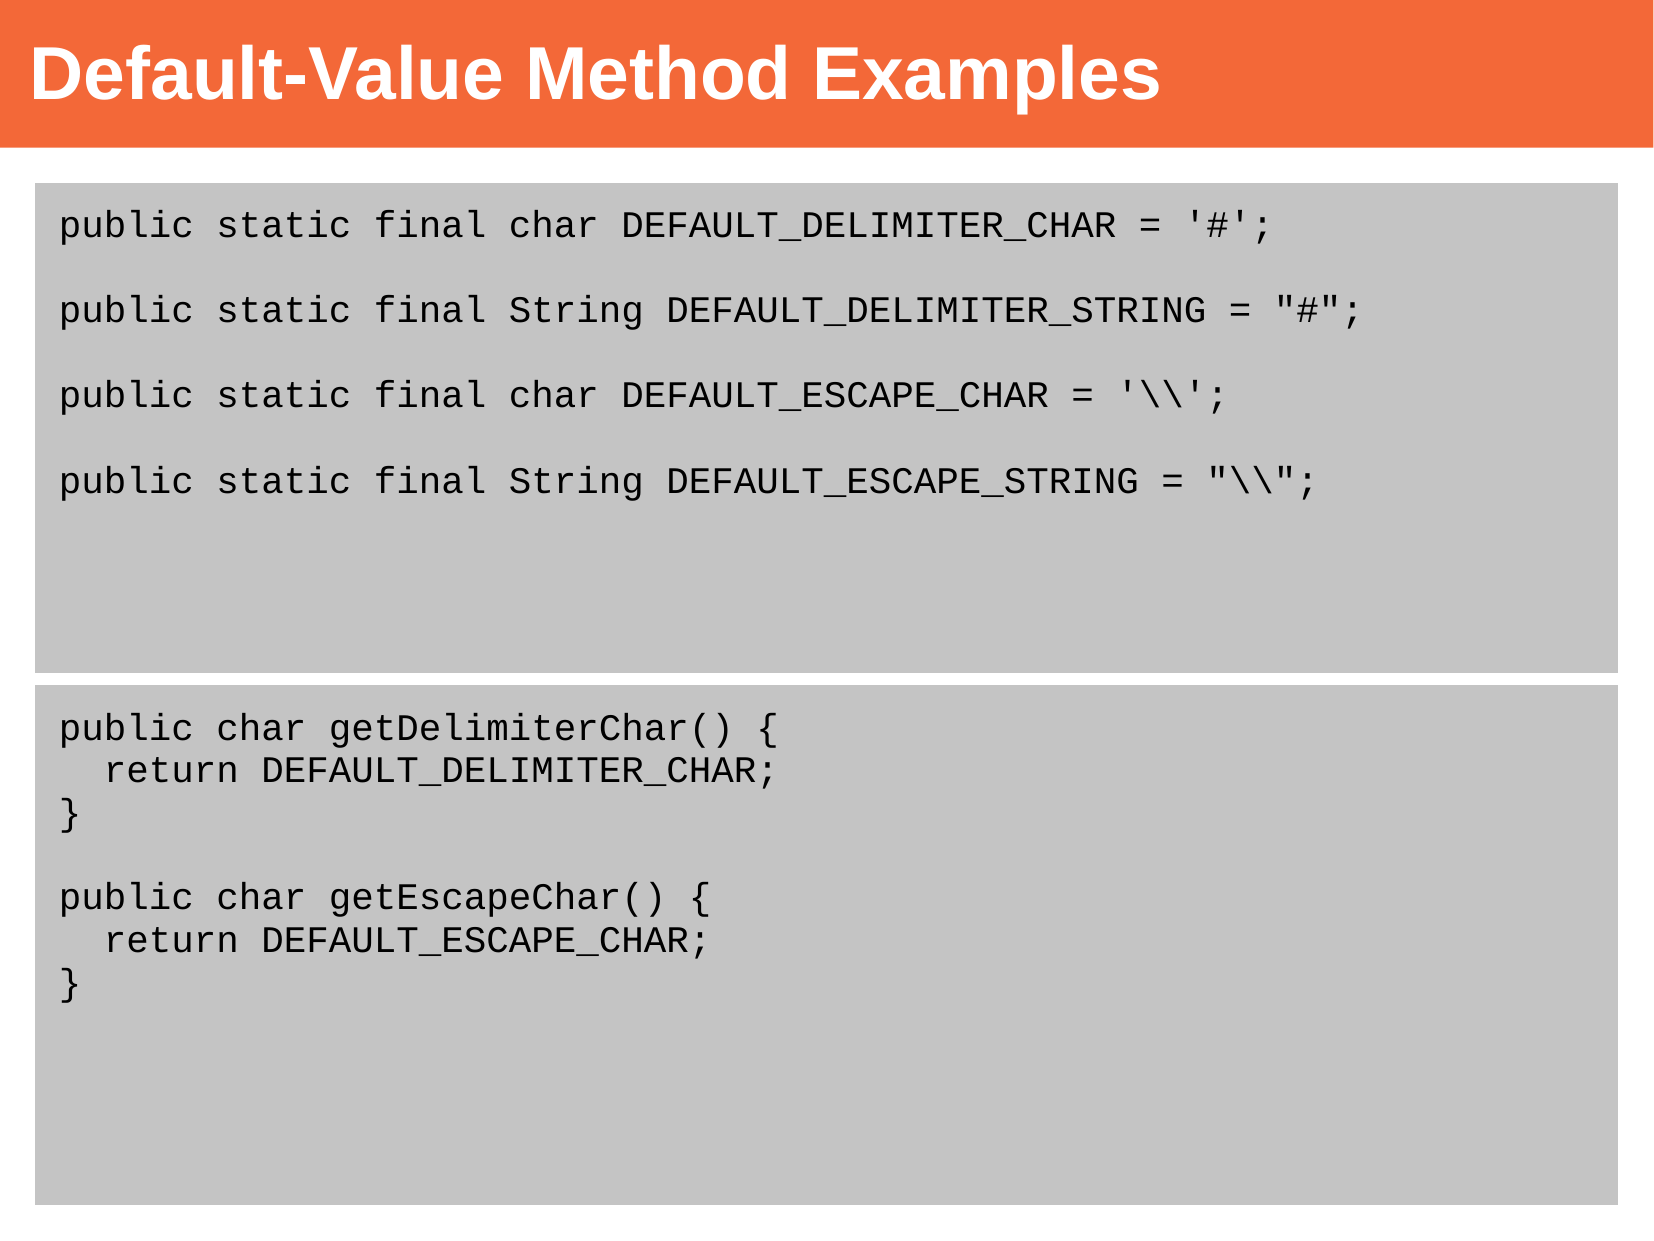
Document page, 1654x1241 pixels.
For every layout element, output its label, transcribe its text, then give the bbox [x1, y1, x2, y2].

list public static final char DEFAULT_DELIMITER_CHAR = '#'; public static final String DEFAULT_DELIMITER_STRING = "#"; public static final char DEFAULT_ESCAPE_CHAR = '\\'; public static final String DEFAULT_ESCAPE_STRING = "\\"; [29, 177, 1625, 680]
title Default-Value Method Examples [0, 0, 1654, 148]
list public char getDelimiterChar() { return DEFAULT_DELIMITER_CHAR; } public char getEscapeChar() { return DEFAULT_ESCAPE_CHAR; } [29, 685, 1625, 1211]
